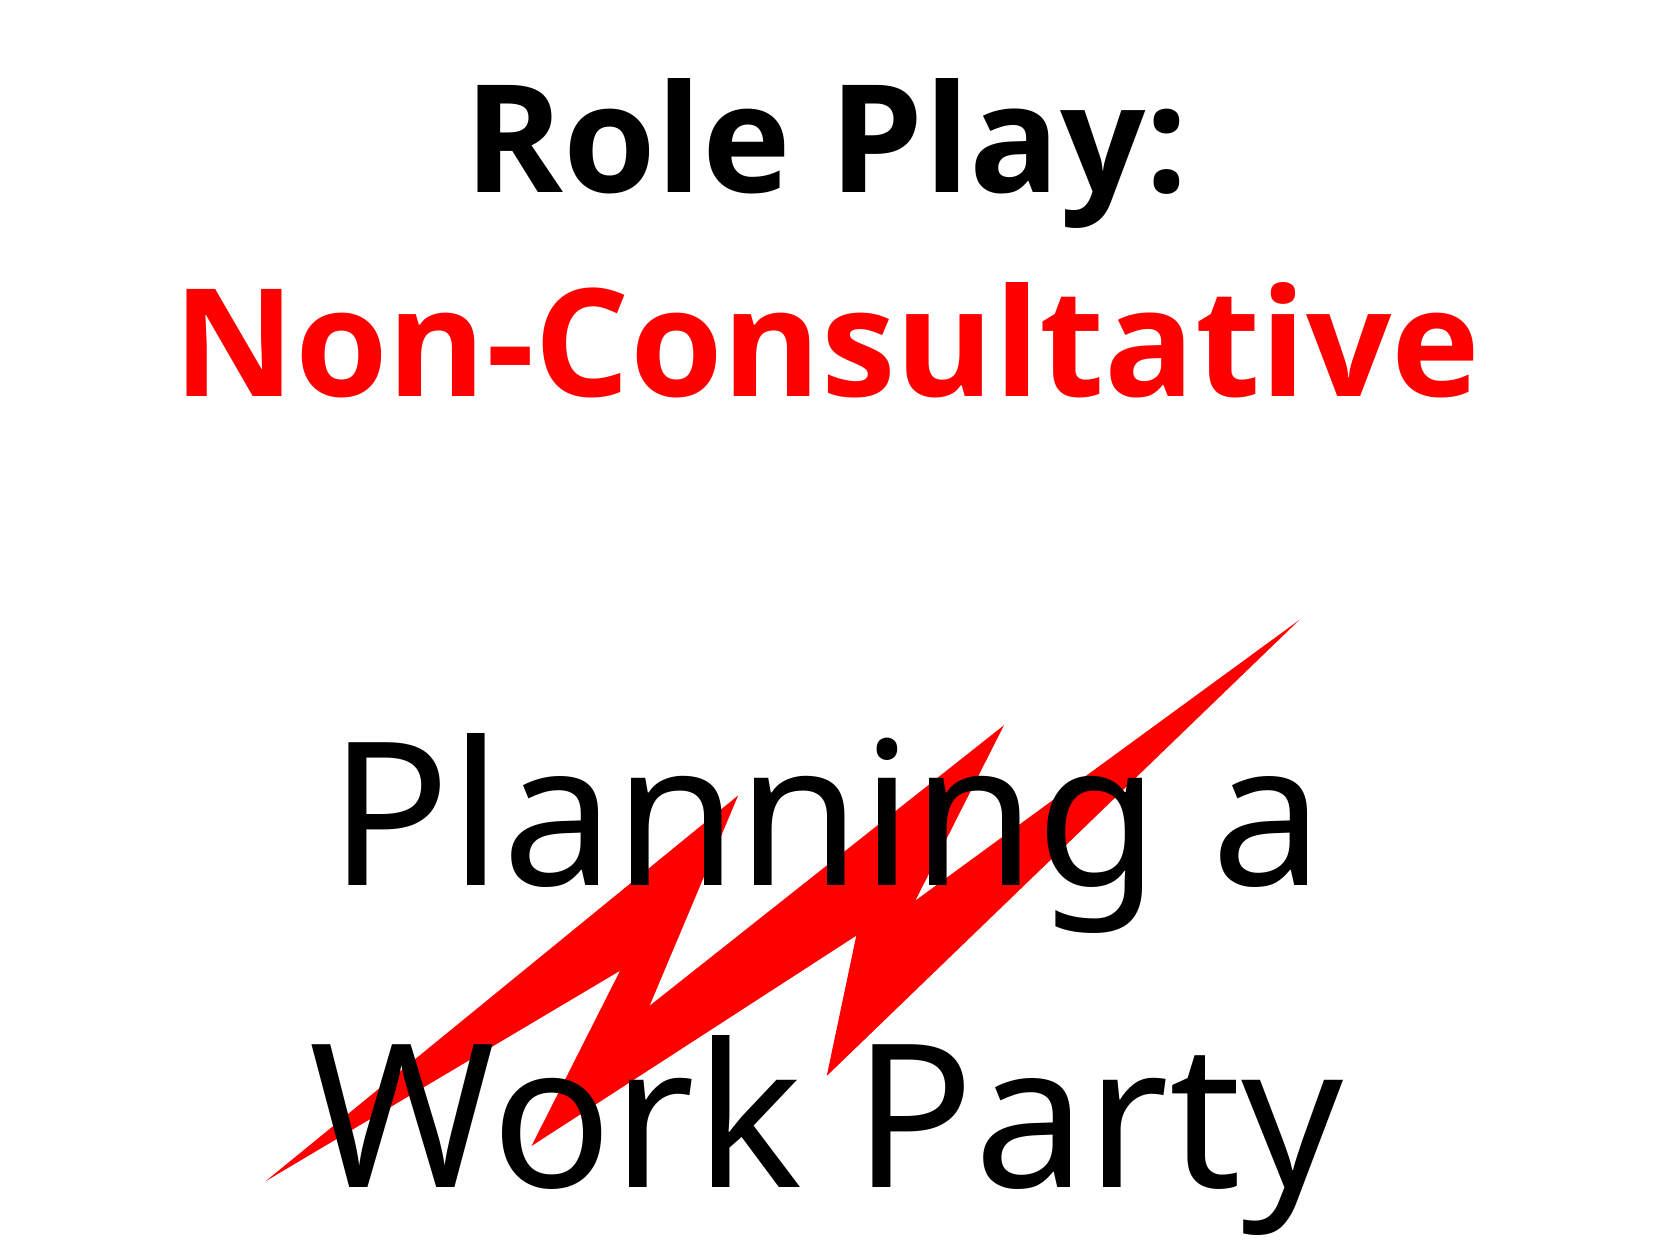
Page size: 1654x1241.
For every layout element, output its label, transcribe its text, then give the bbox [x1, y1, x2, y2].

list Planning a Work Party [59, 442, 1595, 1196]
title Role Play: Non-Consultative [59, 57, 1595, 415]
